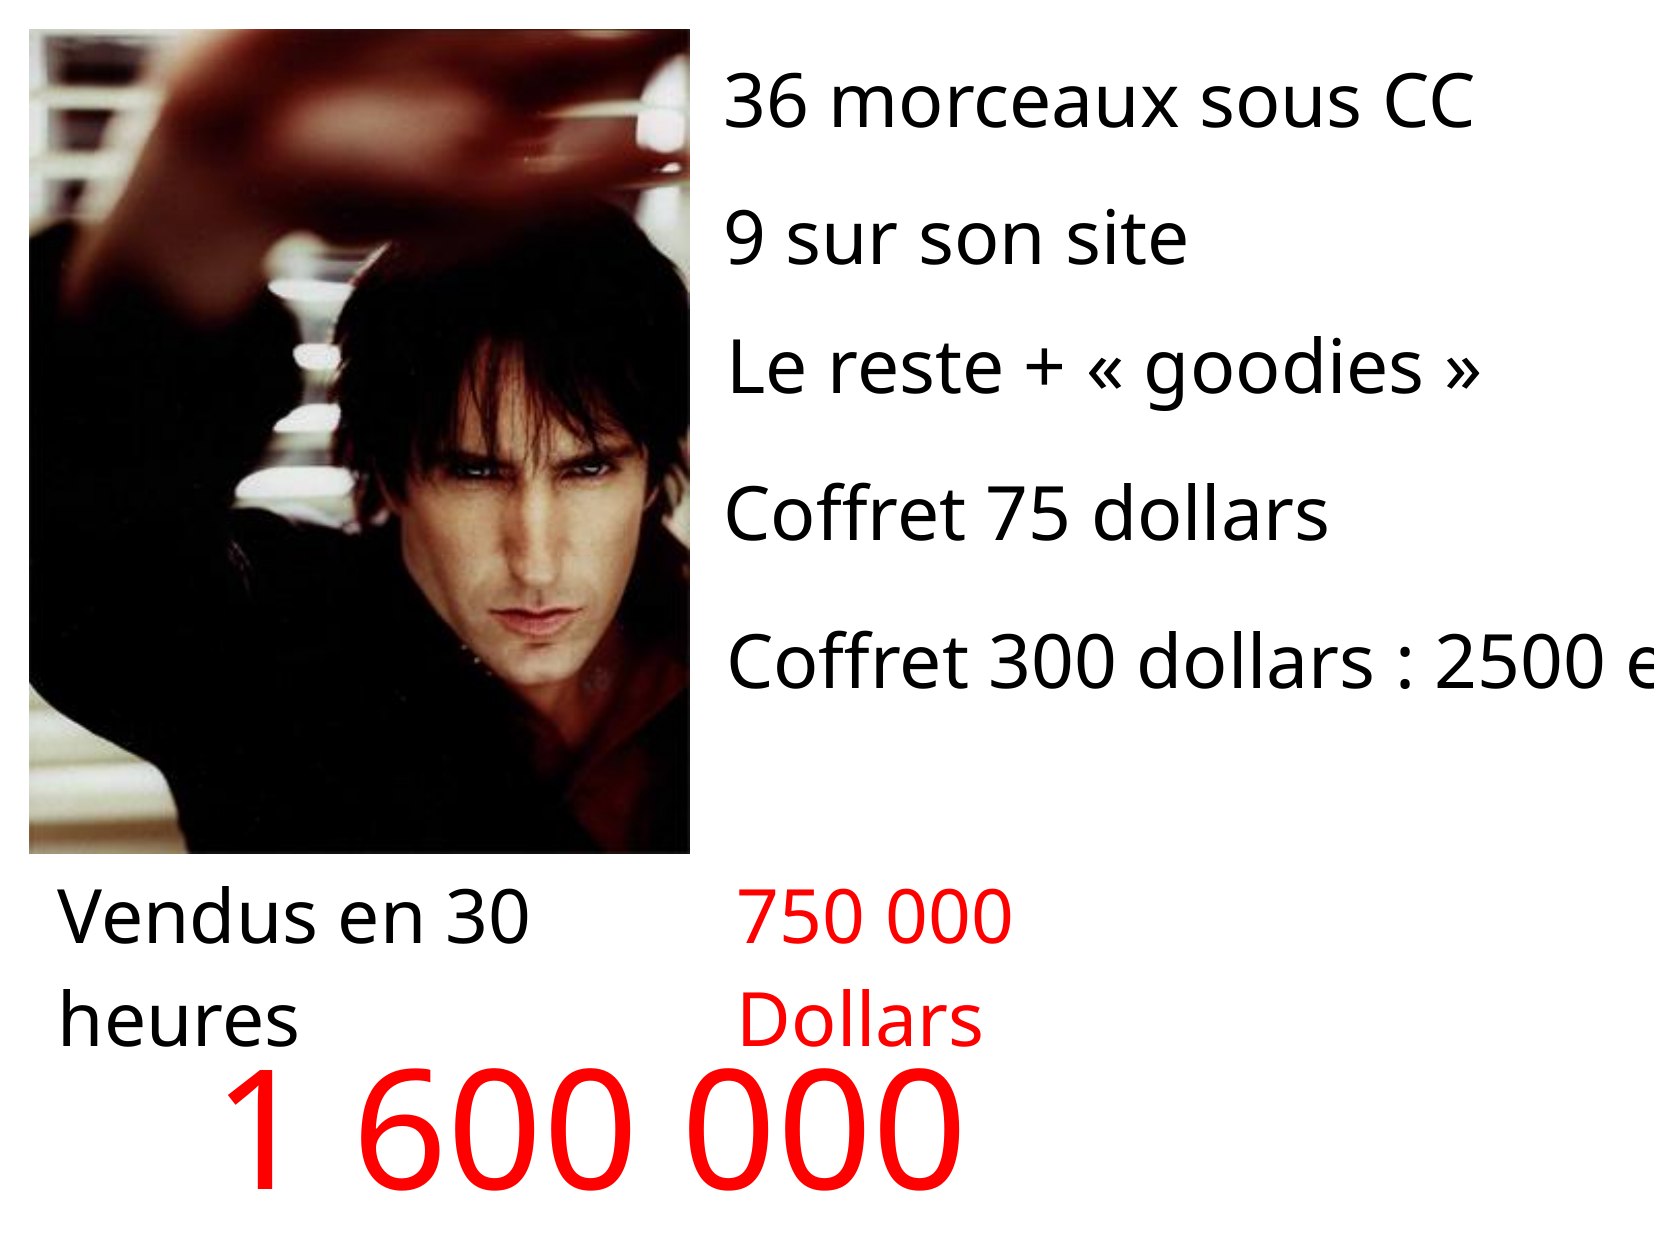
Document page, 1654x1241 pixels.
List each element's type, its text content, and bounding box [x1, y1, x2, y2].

text_box Coffret 75 dollars [708, 453, 1268, 562]
text_box 36 morceaux sous CC [708, 39, 1403, 148]
text_box Le reste + « goodies » [711, 305, 1422, 414]
text_box 750 000 Dollars [722, 856, 1241, 965]
text_box Coffret 300 dollars : 2500 ex. [711, 600, 1626, 709]
text_box Vendus en 30 heures [43, 856, 709, 965]
text_box 9 sur son site [708, 177, 1149, 286]
text_box 1 600 000 Dollars [198, 1003, 1455, 1226]
picture [29, 29, 690, 854]
